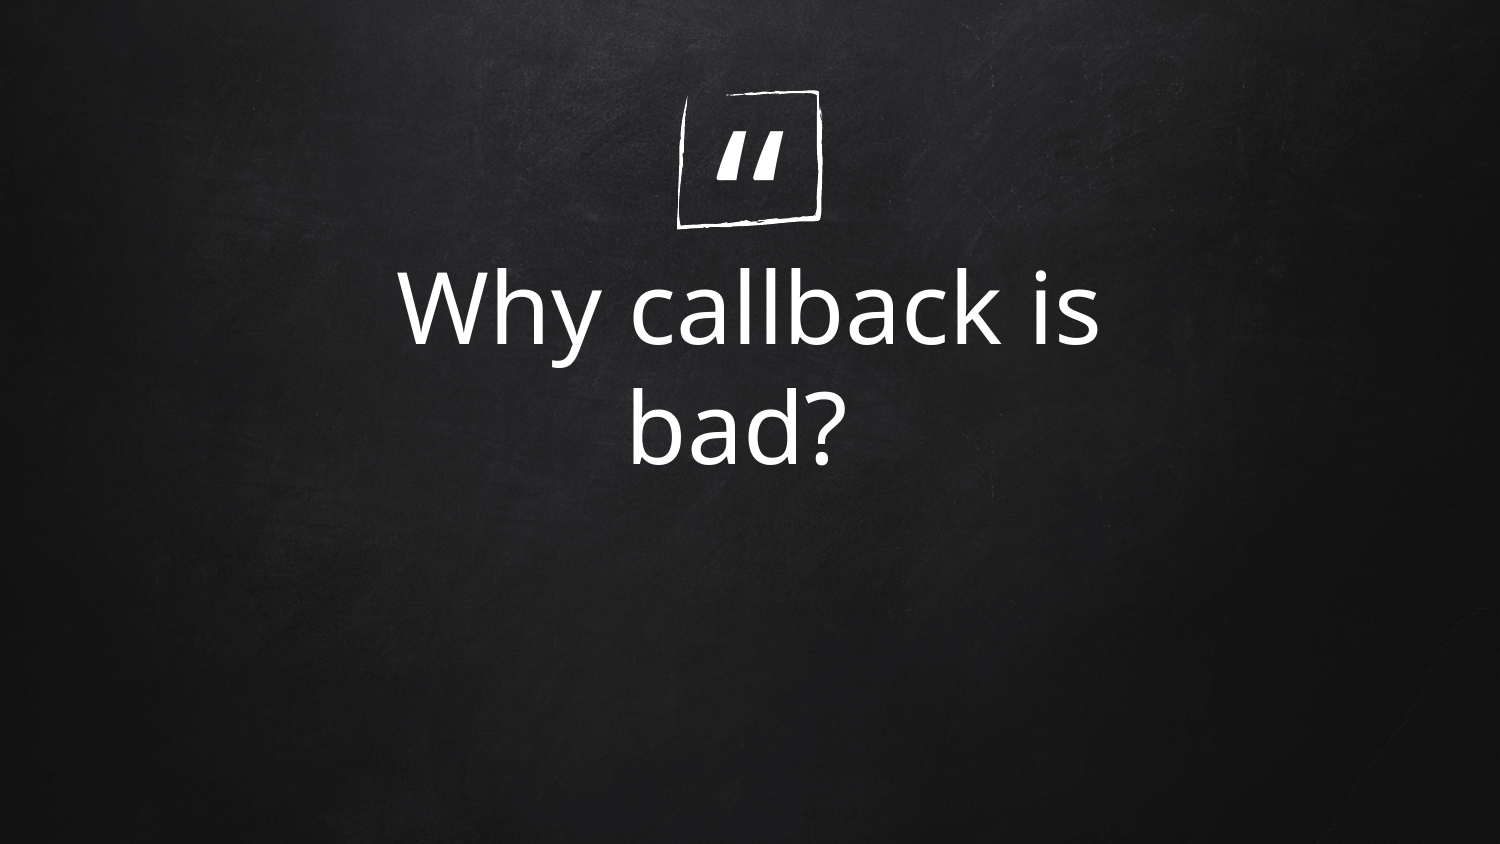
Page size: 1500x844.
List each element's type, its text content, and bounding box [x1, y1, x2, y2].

text_box Why callback is bad? [278, 229, 1221, 364]
picture [0, 0, 1500, 844]
